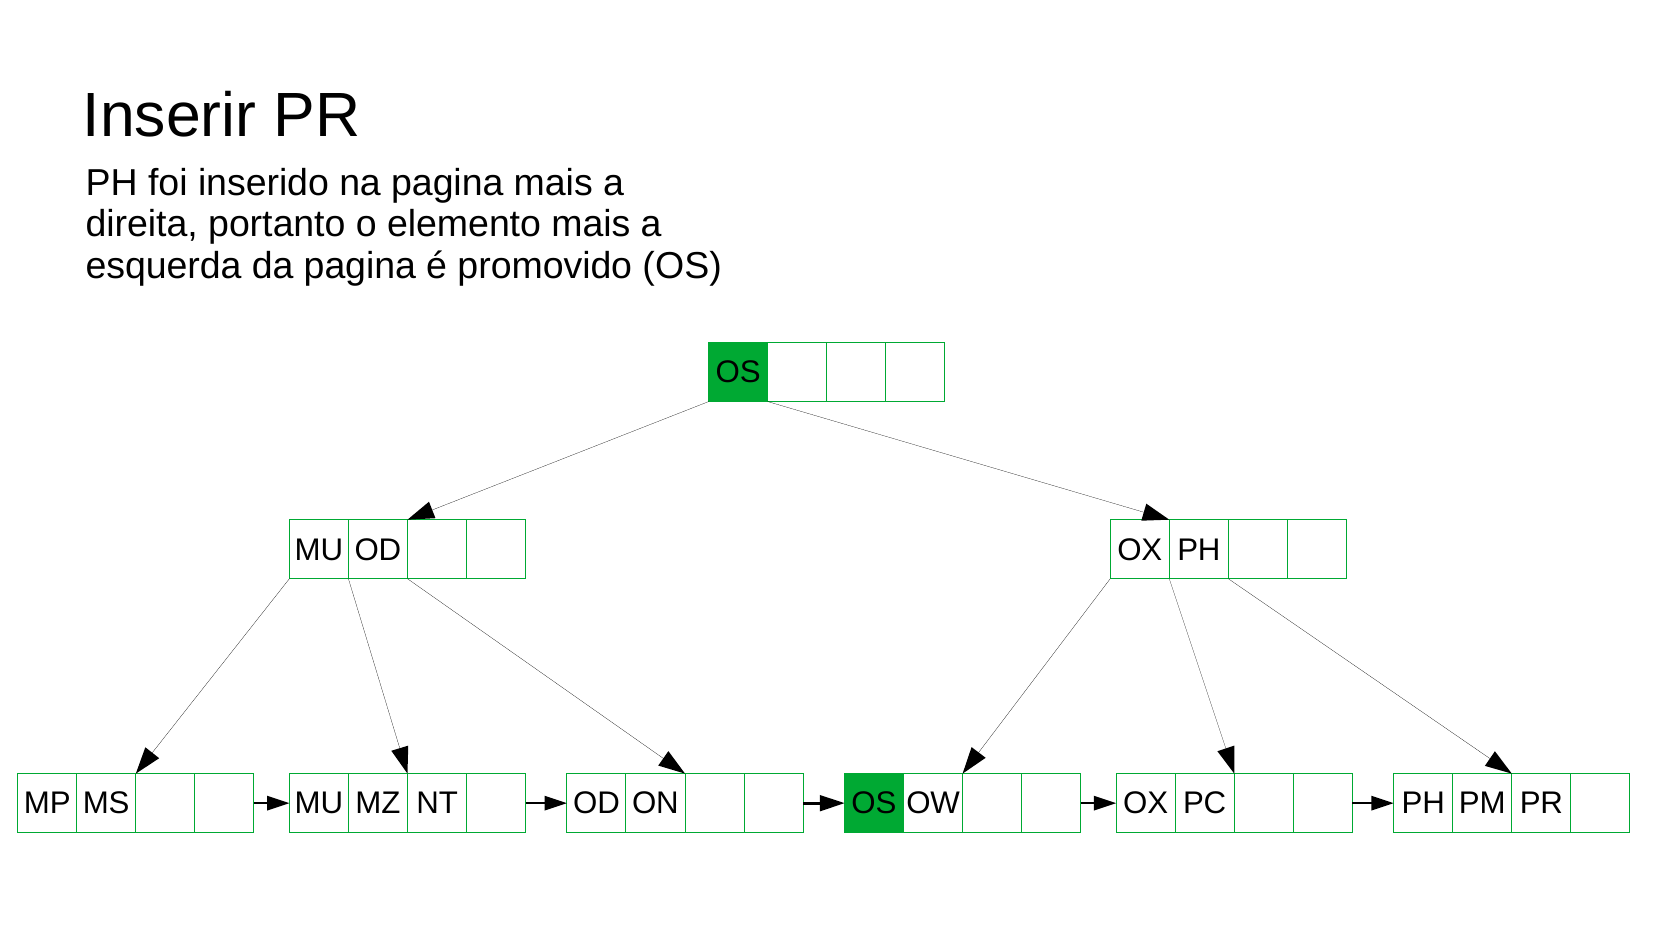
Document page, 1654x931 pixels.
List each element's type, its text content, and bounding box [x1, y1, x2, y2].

text_box OD [566, 773, 625, 833]
text_box PH foi inserido na pagina mais a direita, portanto o elemento mais a esquerda da pagina é promovido (OS) [70, 153, 745, 337]
title Inserir PR [82, 37, 1571, 193]
text_box MU [289, 773, 348, 833]
text_box [962, 773, 1081, 833]
text_box PR [1511, 773, 1570, 833]
text_box [685, 773, 804, 833]
text_box [1234, 773, 1353, 833]
text_box OS [844, 773, 903, 833]
text_box MP [17, 773, 76, 833]
text_box [1570, 773, 1630, 833]
text_box [407, 519, 526, 579]
text_box [767, 342, 945, 402]
text_box ON [625, 773, 685, 833]
text_box OD [348, 519, 407, 579]
text_box NT [407, 773, 466, 833]
text_box PH [1393, 773, 1452, 833]
text_box MU [289, 519, 348, 579]
text_box OX [1110, 519, 1169, 579]
text_box MS [76, 773, 135, 833]
text_box MZ [348, 773, 407, 833]
text_box OX [1116, 773, 1175, 833]
text_box PC [1175, 773, 1234, 833]
text_box OW [903, 773, 962, 833]
text_box PH [1169, 519, 1228, 579]
text_box [1228, 519, 1347, 579]
text_box [135, 773, 254, 833]
text_box PM [1452, 773, 1511, 833]
text_box [466, 773, 526, 833]
text_box OS [708, 342, 767, 402]
